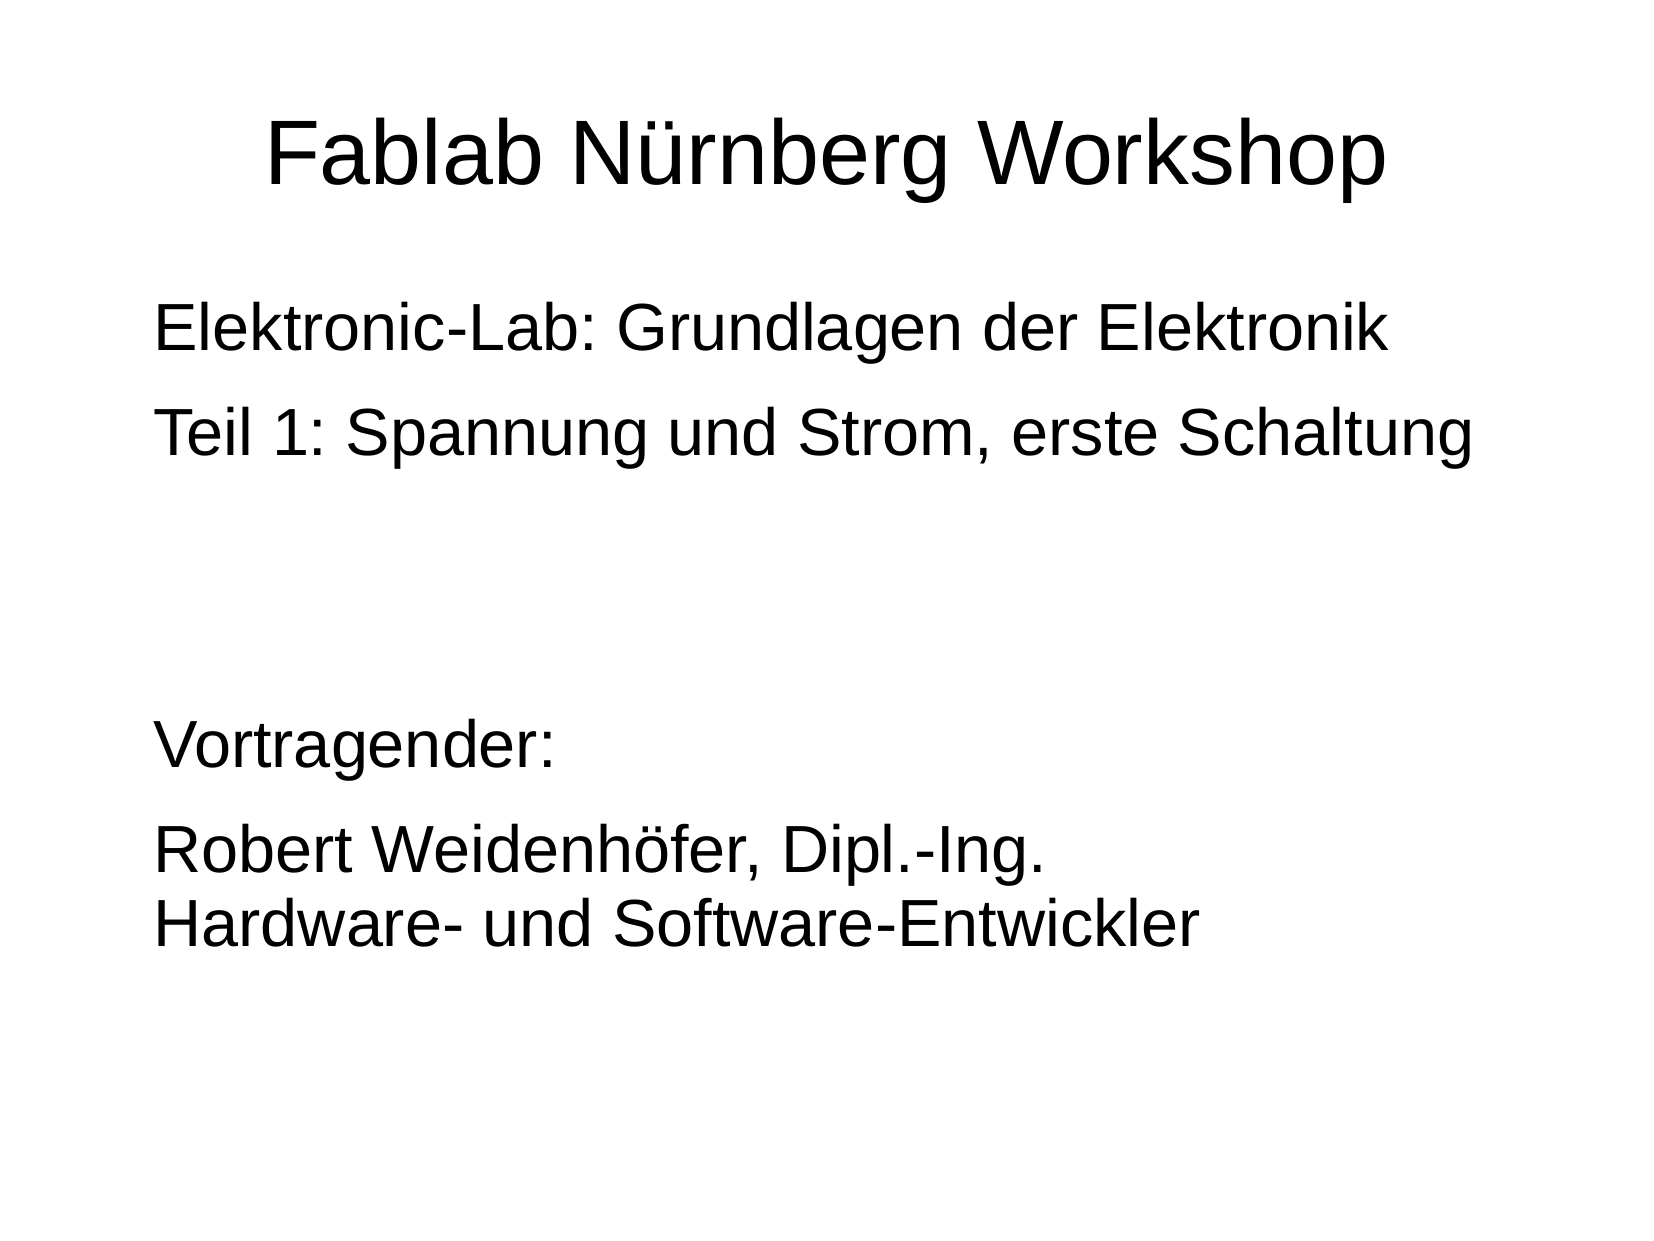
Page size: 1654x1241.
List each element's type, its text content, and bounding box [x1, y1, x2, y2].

title Fablab Nürnberg Workshop [82, 49, 1571, 257]
list Elektronic-Lab: Grundlagen der Elektronik Teil 1: Spannung und Strom, erste Schaltung Vortragender: Robert Weidenhöfer, Dipl.-Ing. Hardware- und Software-Entwickler [82, 290, 1571, 1010]
